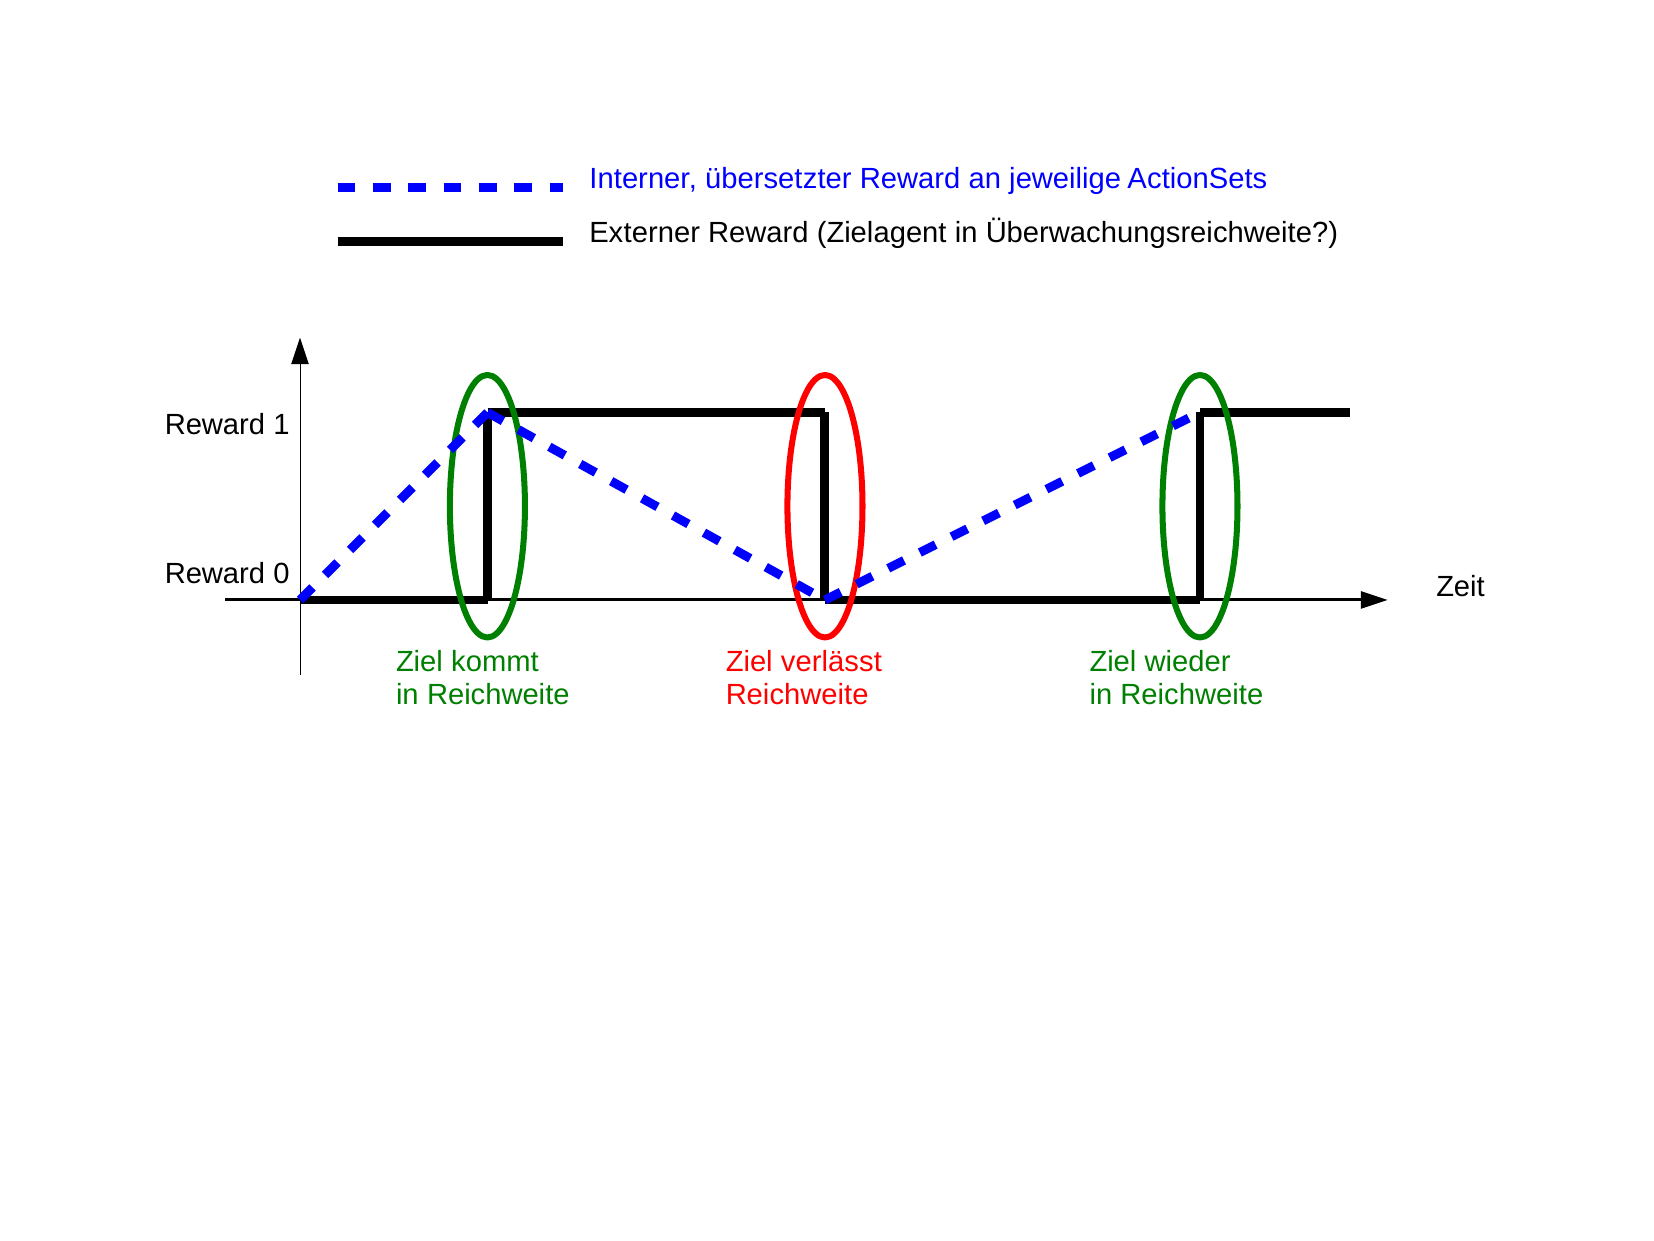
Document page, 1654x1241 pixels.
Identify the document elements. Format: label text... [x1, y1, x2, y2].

text_box Ziel wieder in Reichweite [1074, 637, 1346, 718]
text_box Reward 1 [150, 400, 356, 451]
text_box Ziel kommt in Reichweite [381, 637, 653, 718]
text_box Ziel verlässt Reichweite [711, 637, 959, 718]
text_box Zeit [1421, 562, 1527, 613]
text_box Externer Reward (Zielagent in Überwachungsreichweite?) [570, 203, 1620, 261]
text_box Reward 0 [150, 550, 356, 600]
text_box Interner, übersetzter Reward an jeweilige ActionSets [570, 149, 1527, 203]
